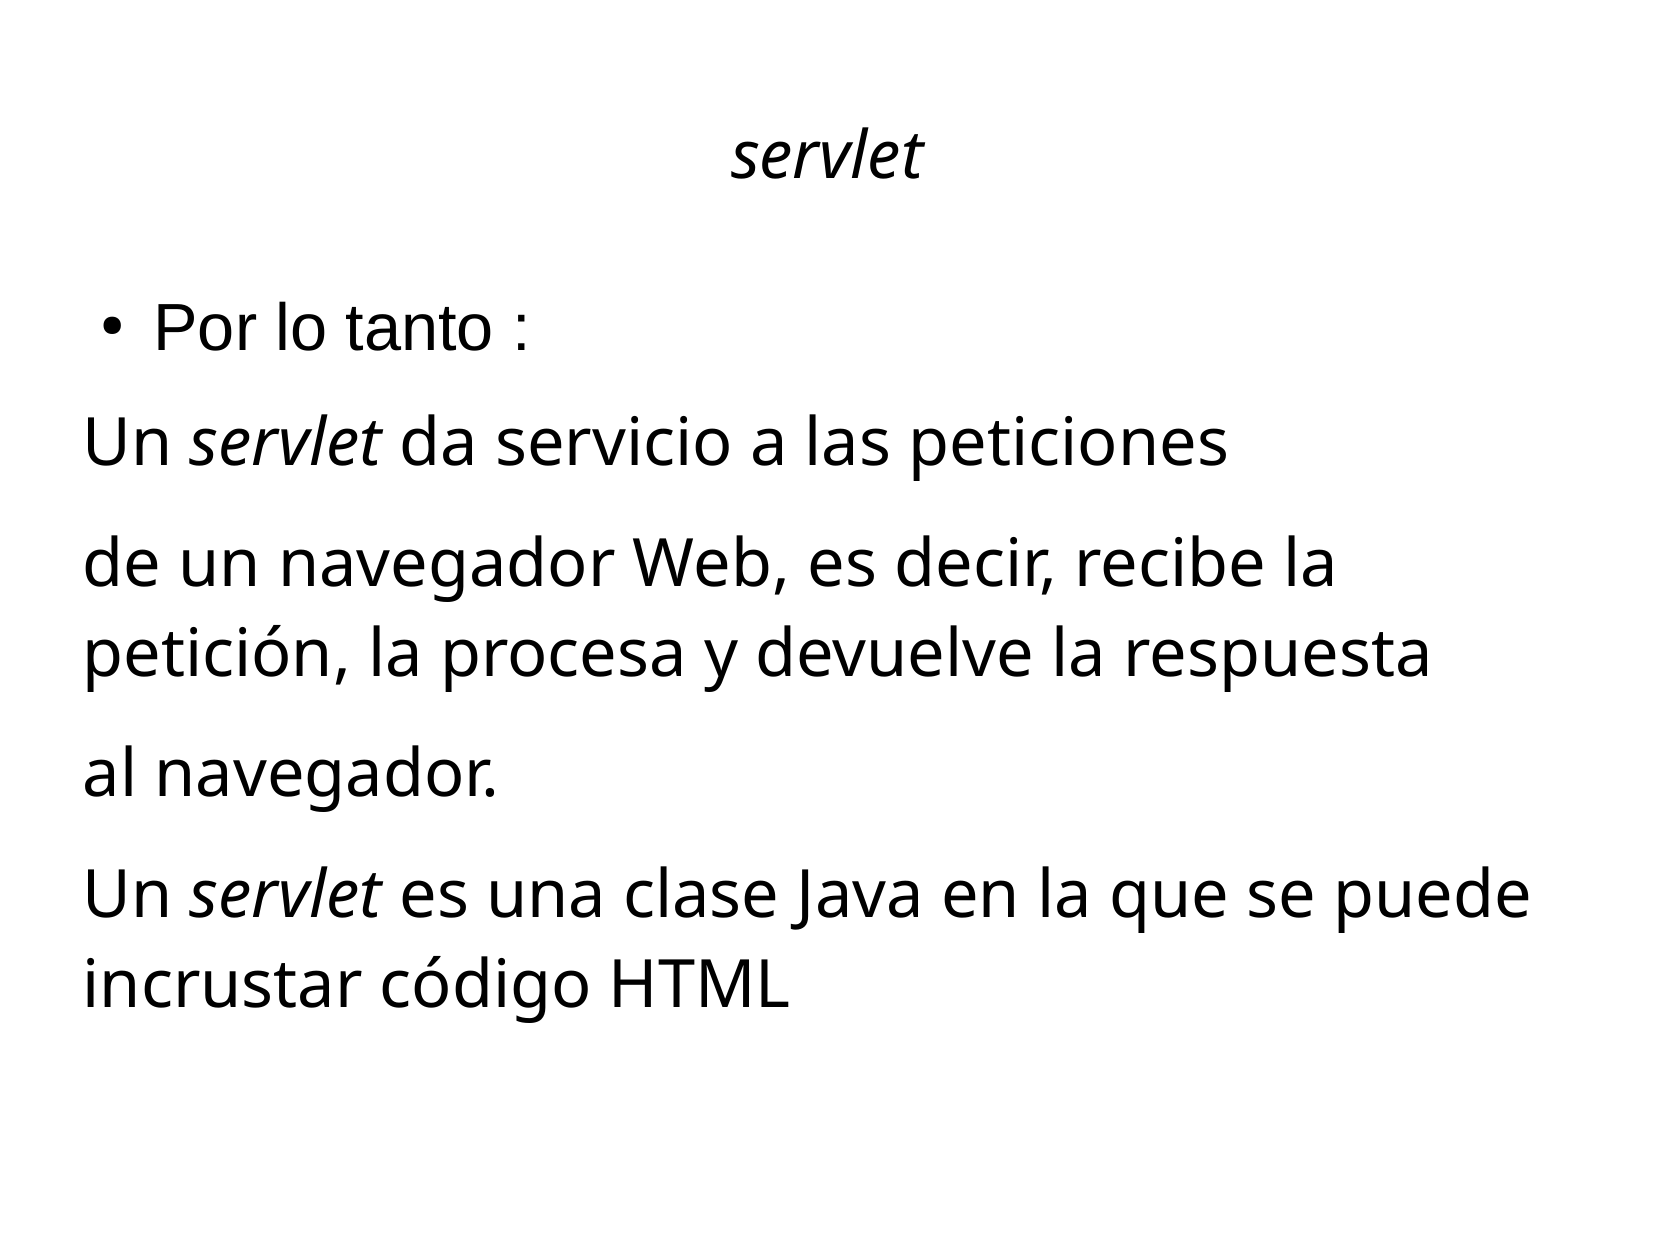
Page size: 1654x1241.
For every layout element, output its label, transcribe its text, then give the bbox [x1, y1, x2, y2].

title servlet [82, 49, 1571, 257]
list Por lo tanto : Un servlet da servicio a las peticiones de un navegador Web, es decir, recibe la petición, la procesa y devuelve la respuesta al navegador. Un servlet es una clase Java en la que se puede incrustar código HTML [82, 290, 1571, 1109]
